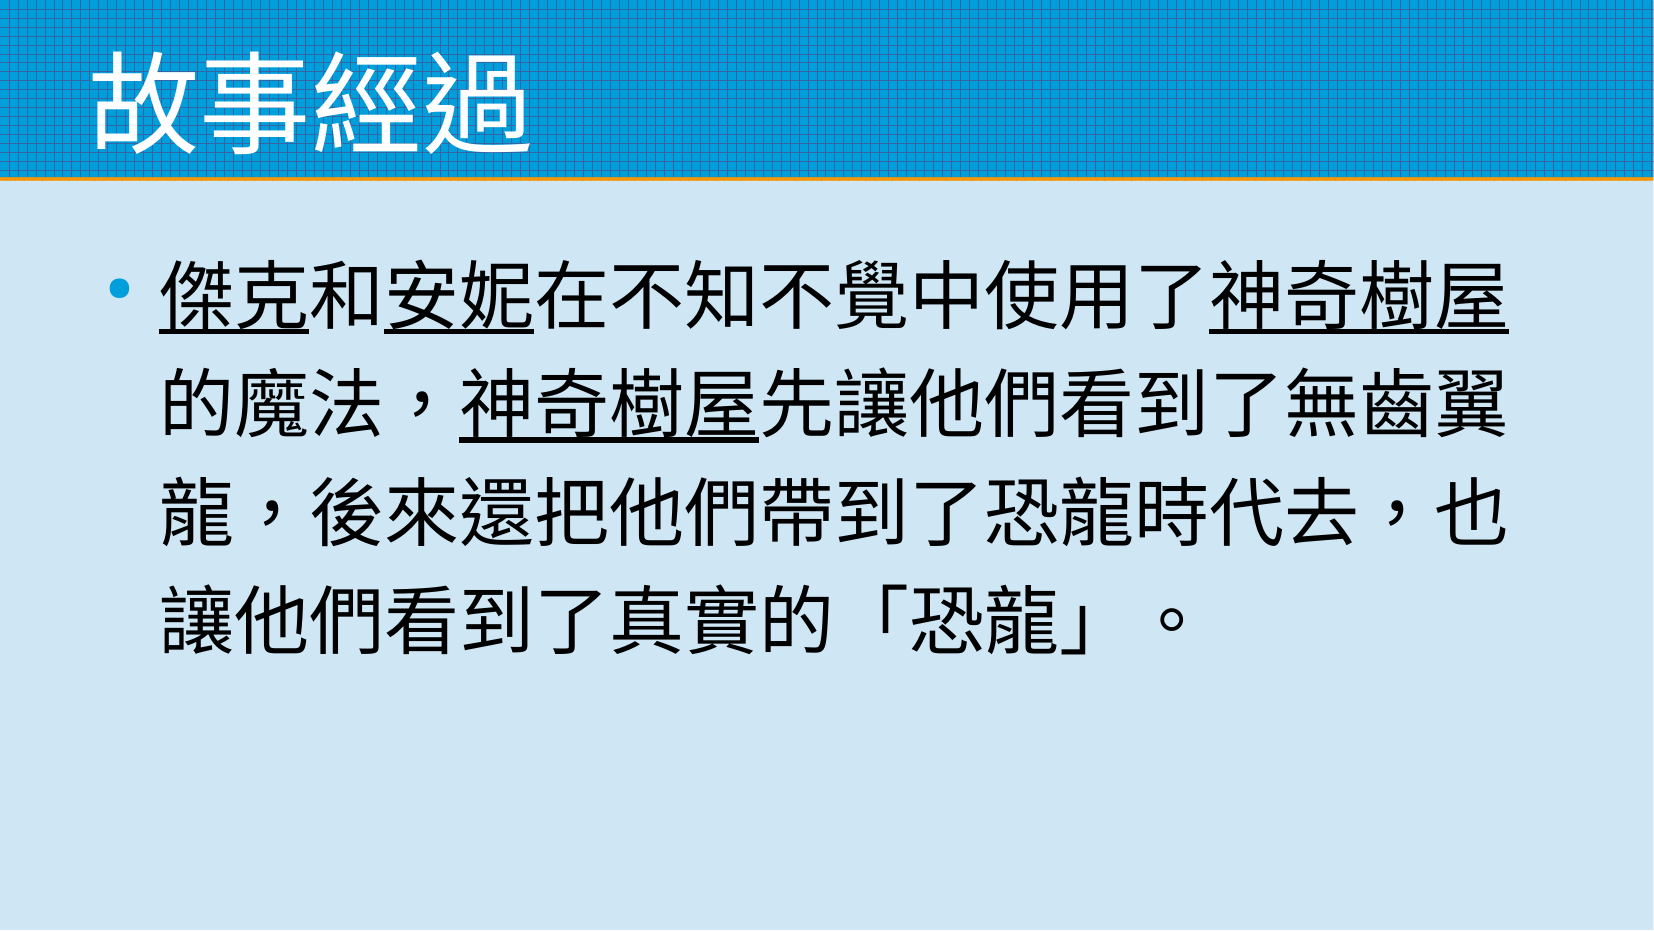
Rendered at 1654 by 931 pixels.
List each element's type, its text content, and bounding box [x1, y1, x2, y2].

title 故事經過 [88, 14, 1565, 178]
list 傑克和安妮在不知不覺中使用了神奇樹屋的魔法，神奇樹屋先讓他們看到了無齒翼龍，後來還把他們帶到了恐龍時代去，也讓他們看到了真實的「恐龍」。 [88, 236, 1565, 813]
